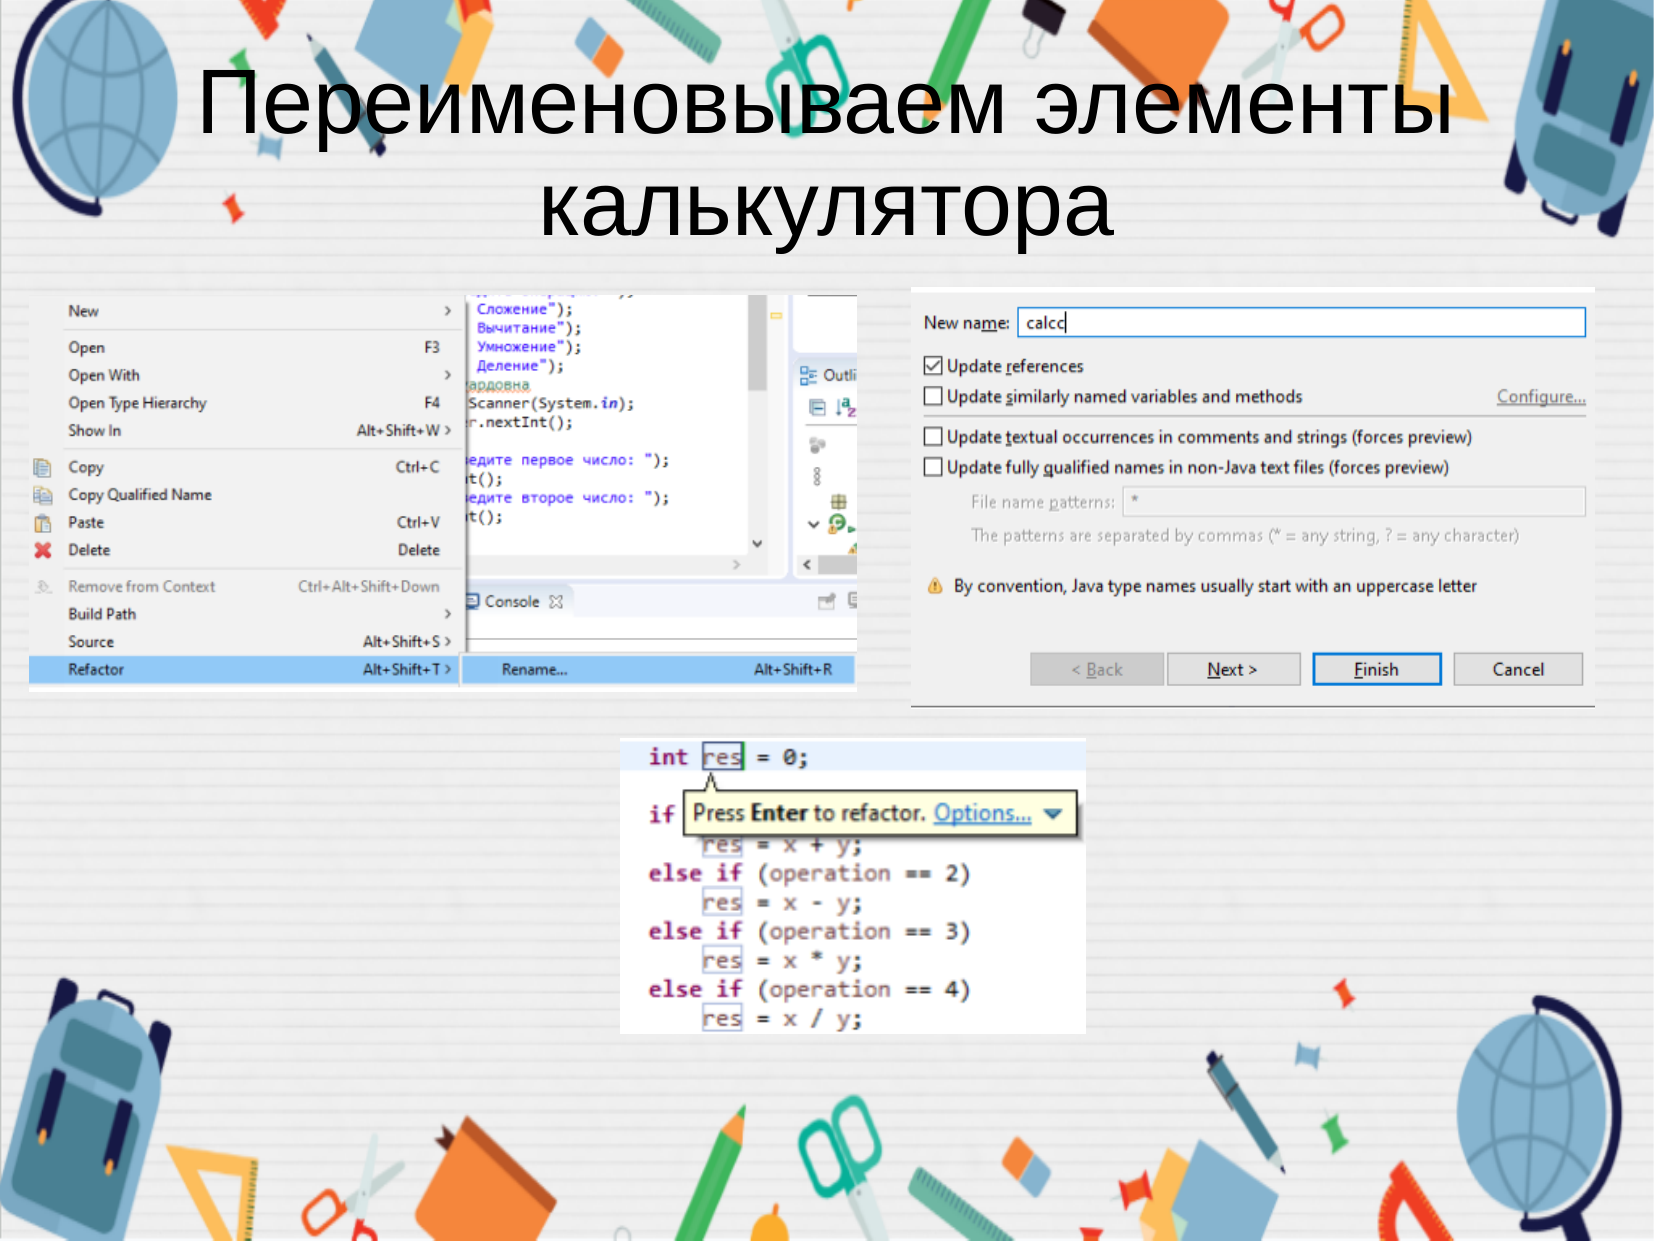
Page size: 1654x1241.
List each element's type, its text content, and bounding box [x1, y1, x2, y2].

picture [0, 0, 1654, 1241]
title Переименовываем элементы калькулятора [82, 49, 1571, 257]
